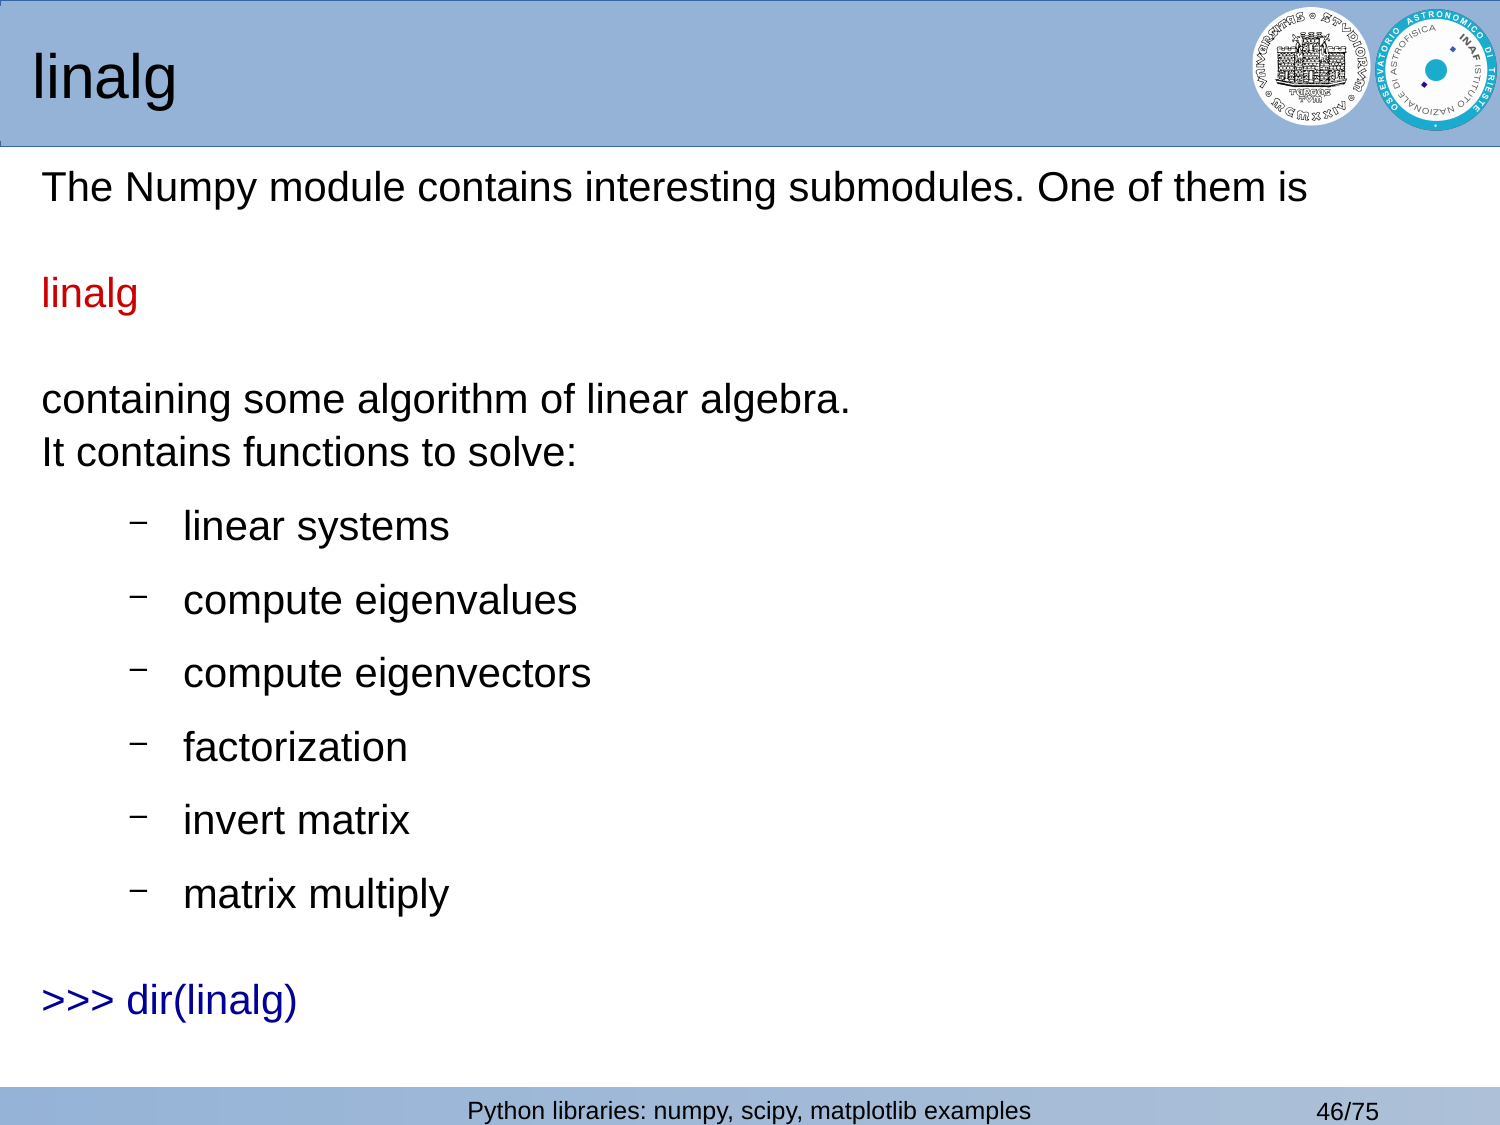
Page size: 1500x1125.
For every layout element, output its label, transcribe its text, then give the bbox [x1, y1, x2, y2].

list The Numpy module contains interesting submodules. One of them is linalg containing some algorithm of linear algebra. It contains functions to solve: linear systems compute eigenvalues compute eigenvectors factorization invert matrix matrix multiply >>> dir(linalg) [26, 152, 1500, 1046]
text_box linalg [0, 5, 1253, 141]
picture [1253, 0, 1500, 152]
